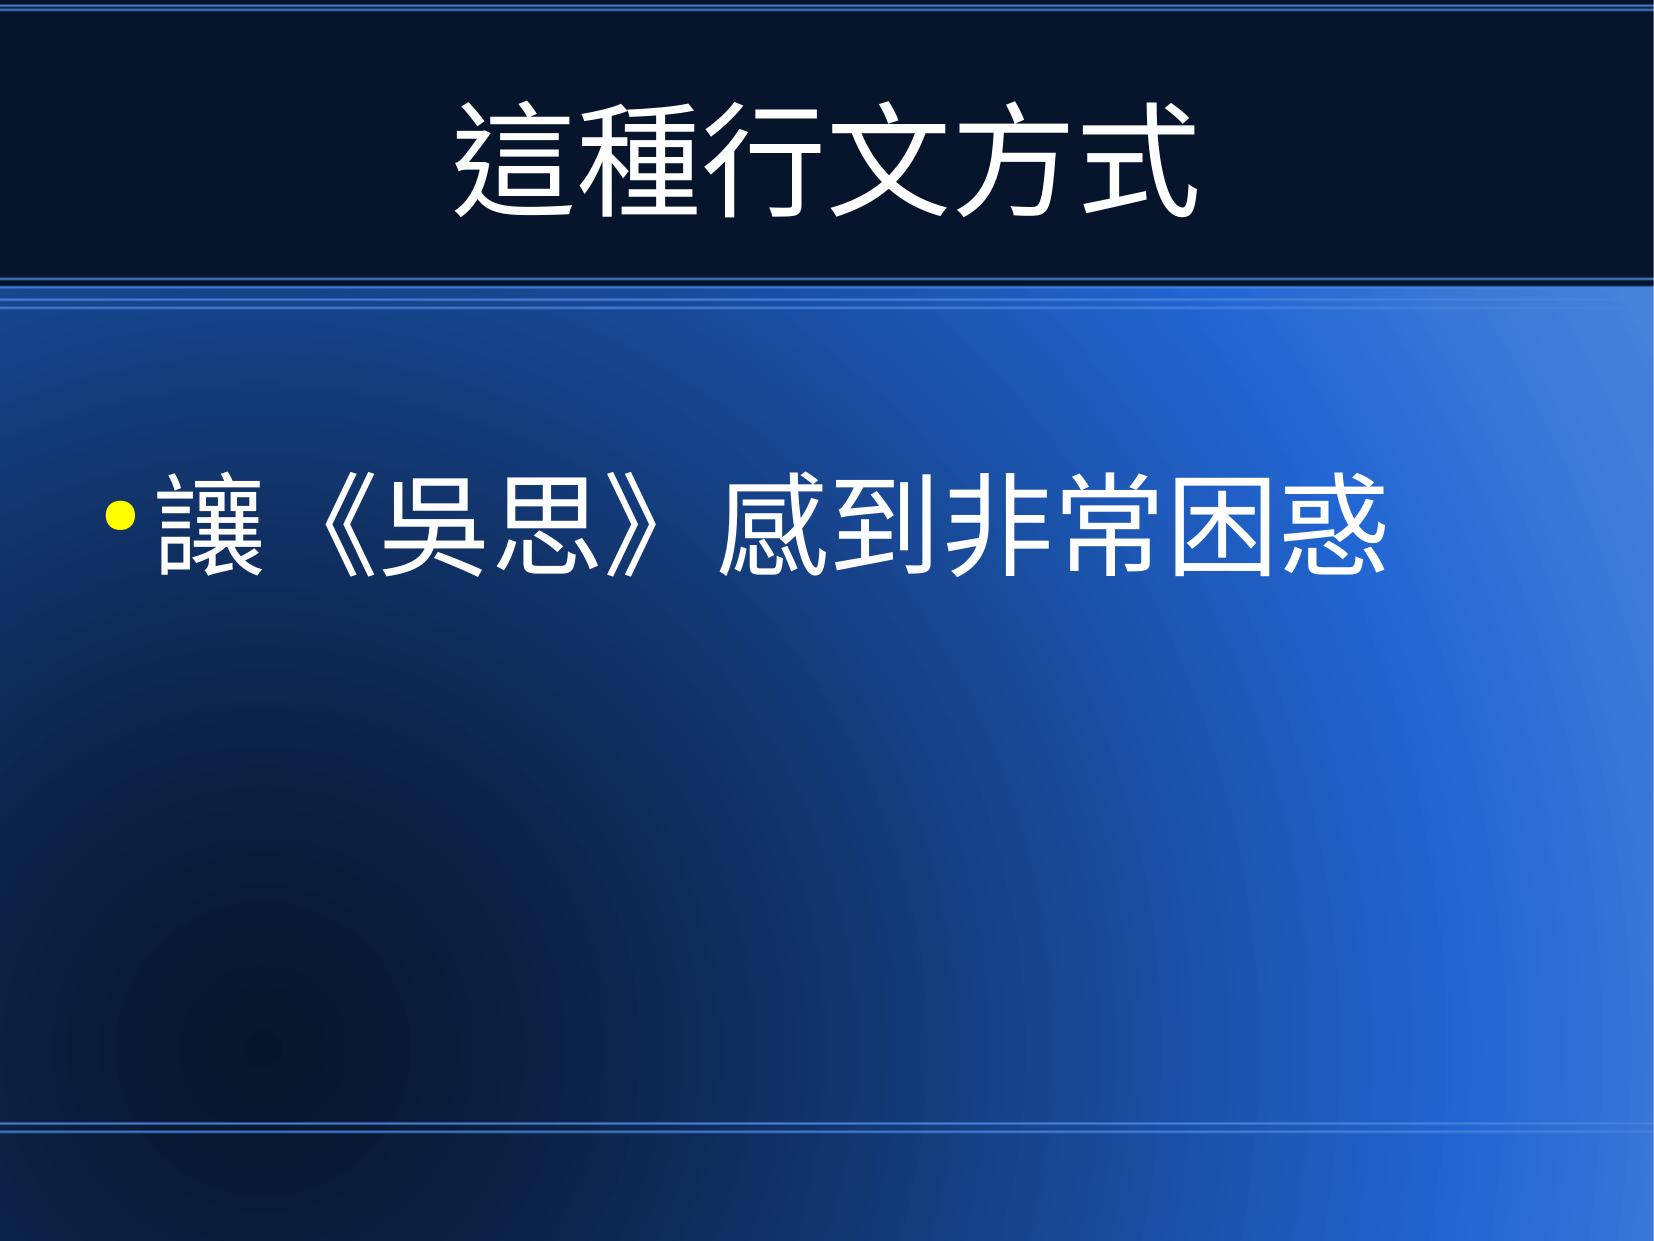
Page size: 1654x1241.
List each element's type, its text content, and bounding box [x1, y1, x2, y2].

picture [0, 0, 1654, 1241]
title 這種行文方式 [82, 49, 1571, 257]
list 讓《吳思》感到非常困惑 [82, 355, 1571, 1241]
